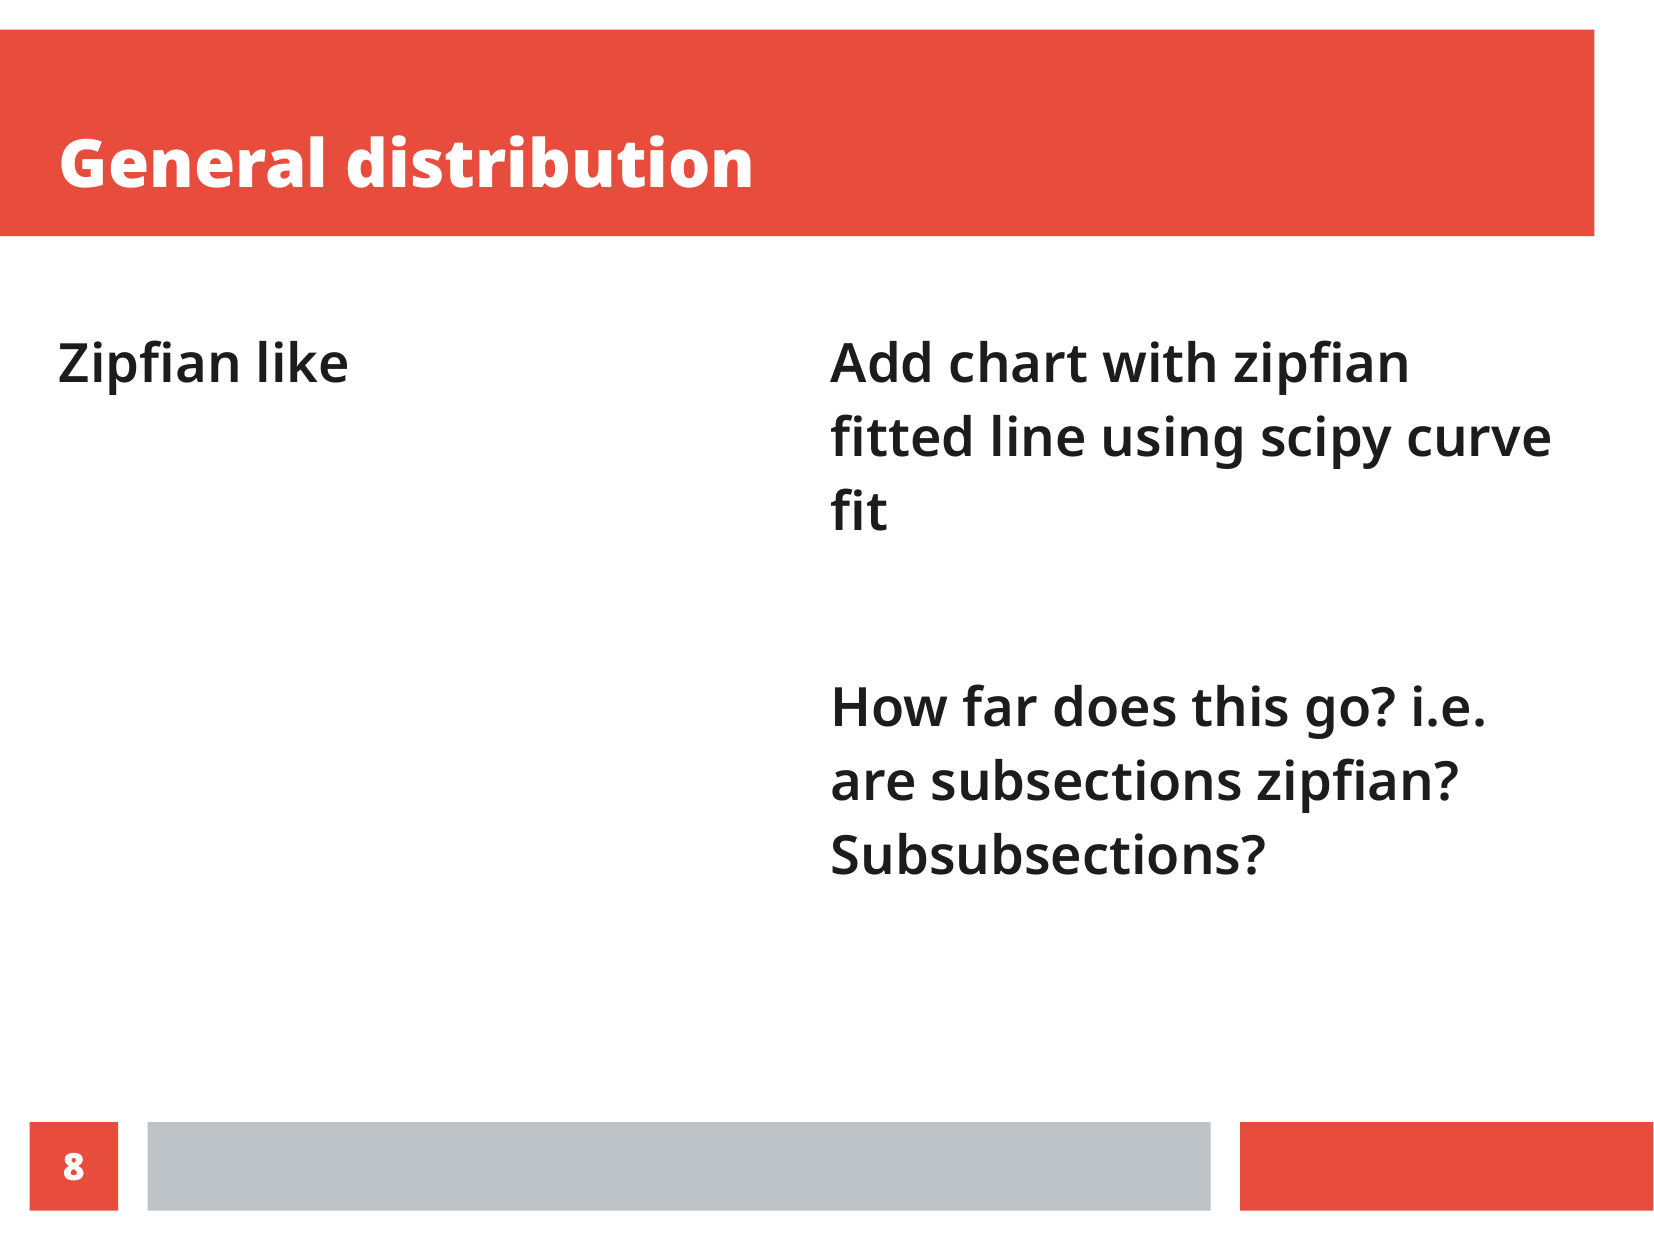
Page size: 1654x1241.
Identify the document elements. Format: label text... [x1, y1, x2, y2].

title General distribution [59, 59, 1595, 207]
list Add chart with zipfian fitted line using scipy curve fit How far does this go? i.e. are subsections zipfian? Subsubsections? [830, 324, 1566, 1093]
list Zipfian like [59, 324, 794, 1093]
